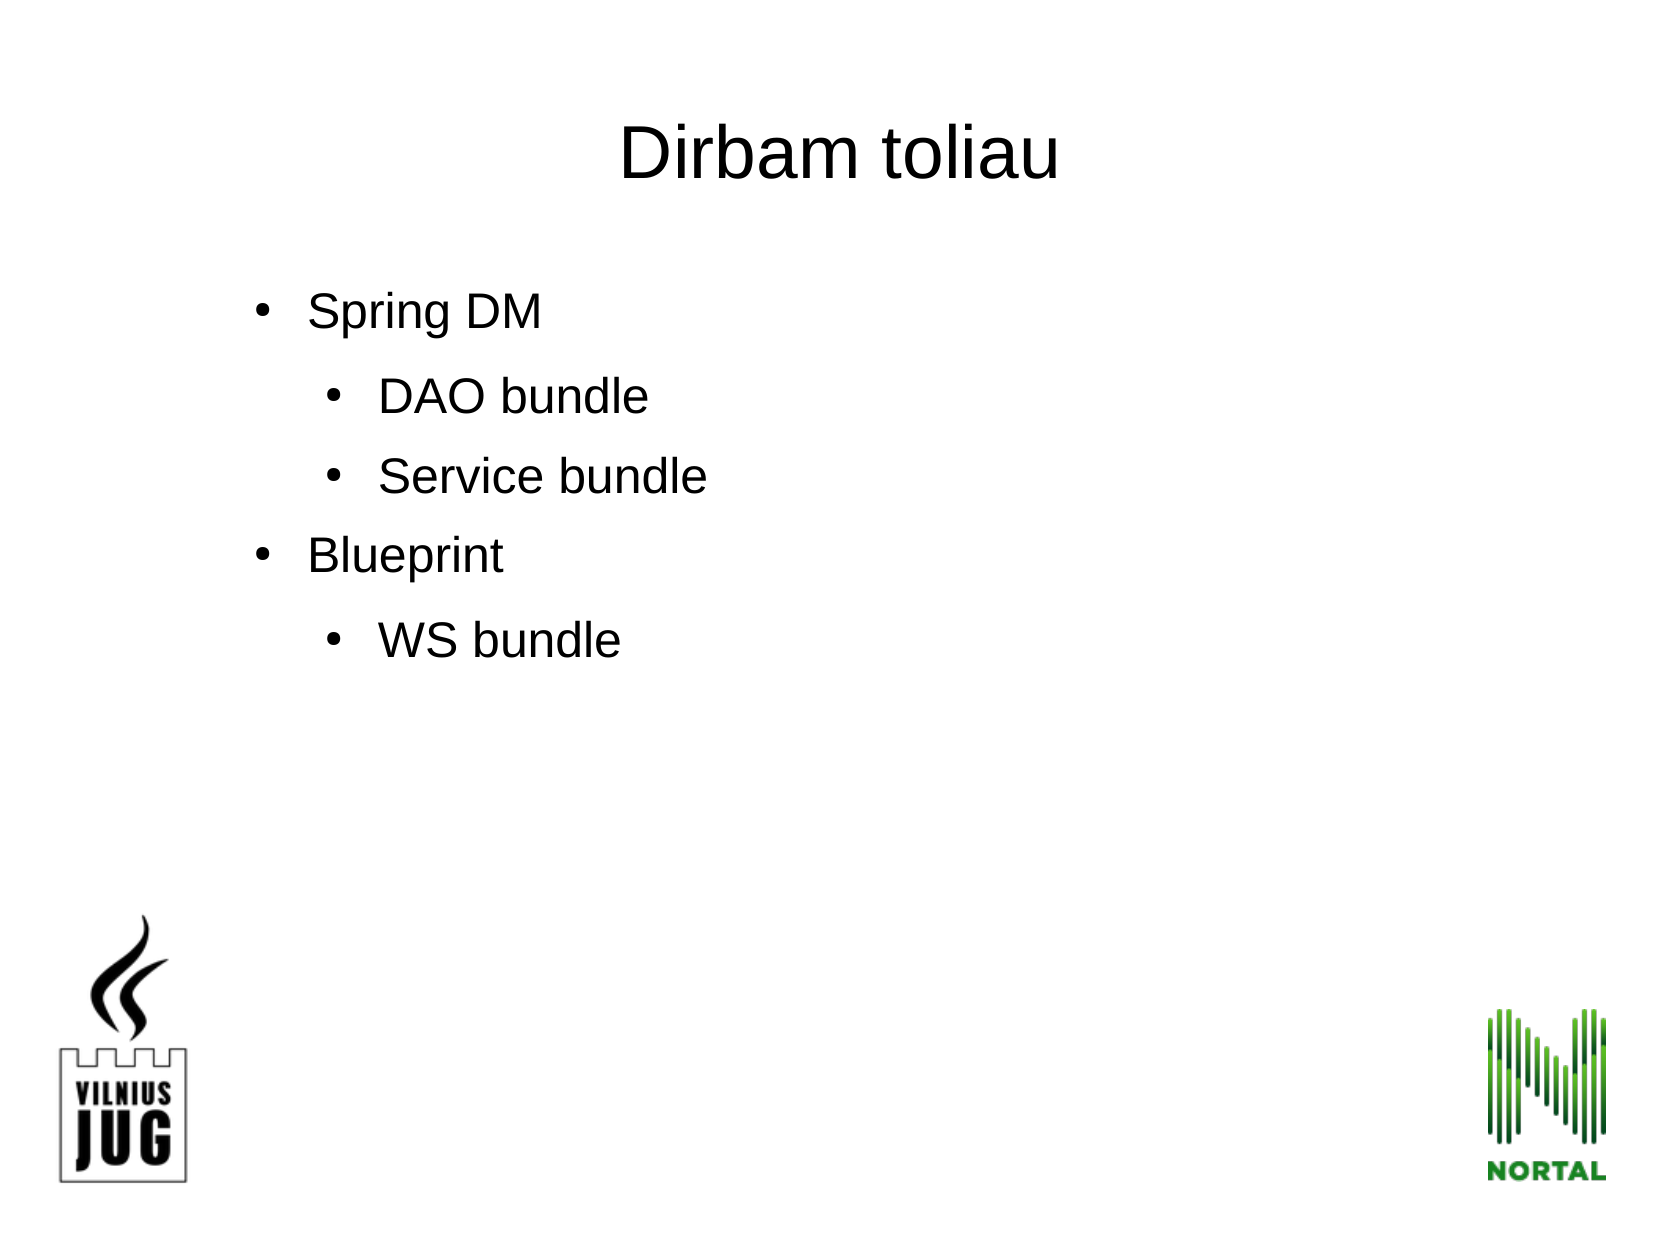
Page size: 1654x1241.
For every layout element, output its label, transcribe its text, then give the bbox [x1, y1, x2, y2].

title Dirbam toliau [82, 49, 1571, 257]
picture [1488, 1009, 1606, 1182]
picture [34, 892, 213, 1205]
list Spring DM DAO bundle Service bundle Blueprint WS bundle [236, 283, 1465, 1102]
